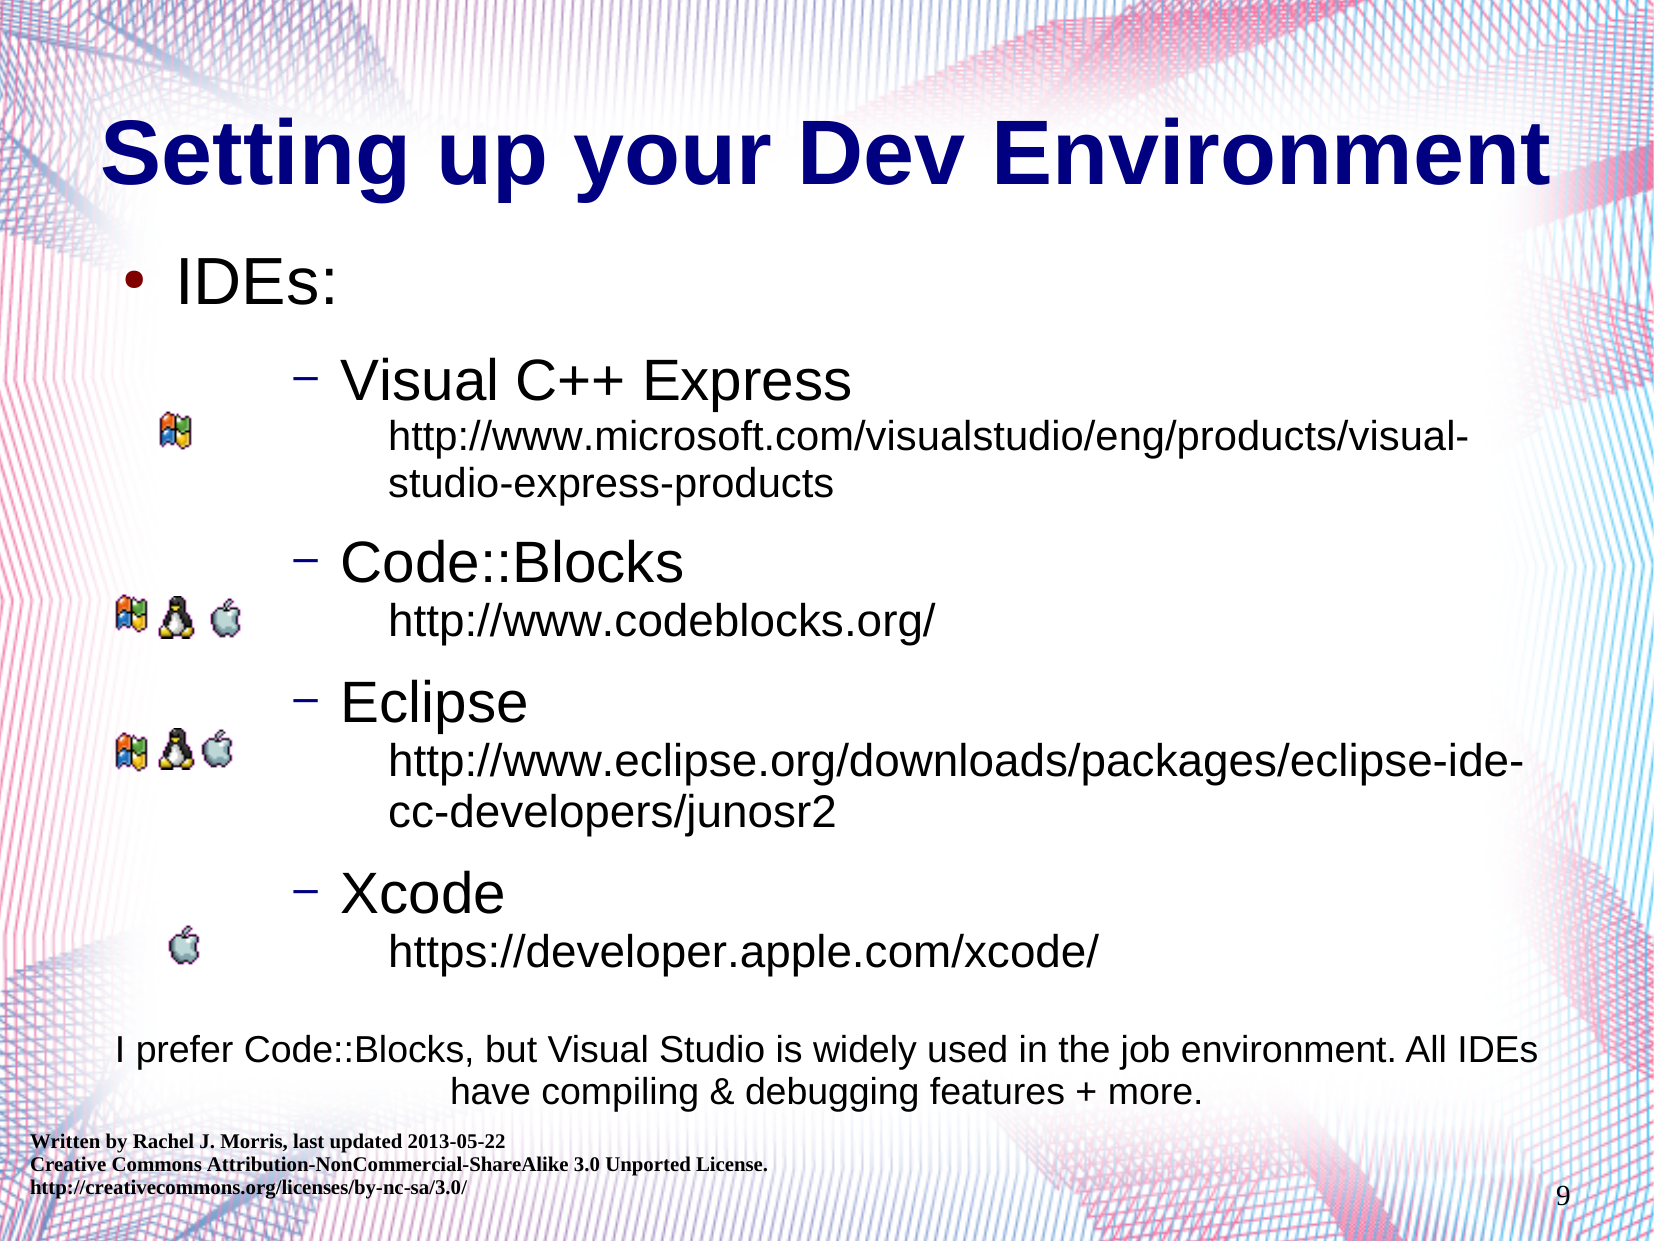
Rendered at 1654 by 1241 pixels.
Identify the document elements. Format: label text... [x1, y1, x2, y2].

title Setting up your Dev Environment [82, 49, 1571, 257]
text_box I prefer Code::Blocks, but Visual Studio is widely used in the job environment. All IDEs have compiling & debugging features + more. [90, 1021, 1564, 1120]
list IDEs: Visual C++ Express http://www.microsoft.com/visualstudio/eng/products/visual-studio-express-products Code::Blocks http://www.codeblocks.org/ Eclipse http://www.eclipse.org/downloads/packages/eclipse-ide-cc-developers/junosr2 Xcode https://developer.apple.com/xcode/ [104, 243, 1558, 976]
picture [0, 0, 1654, 1241]
